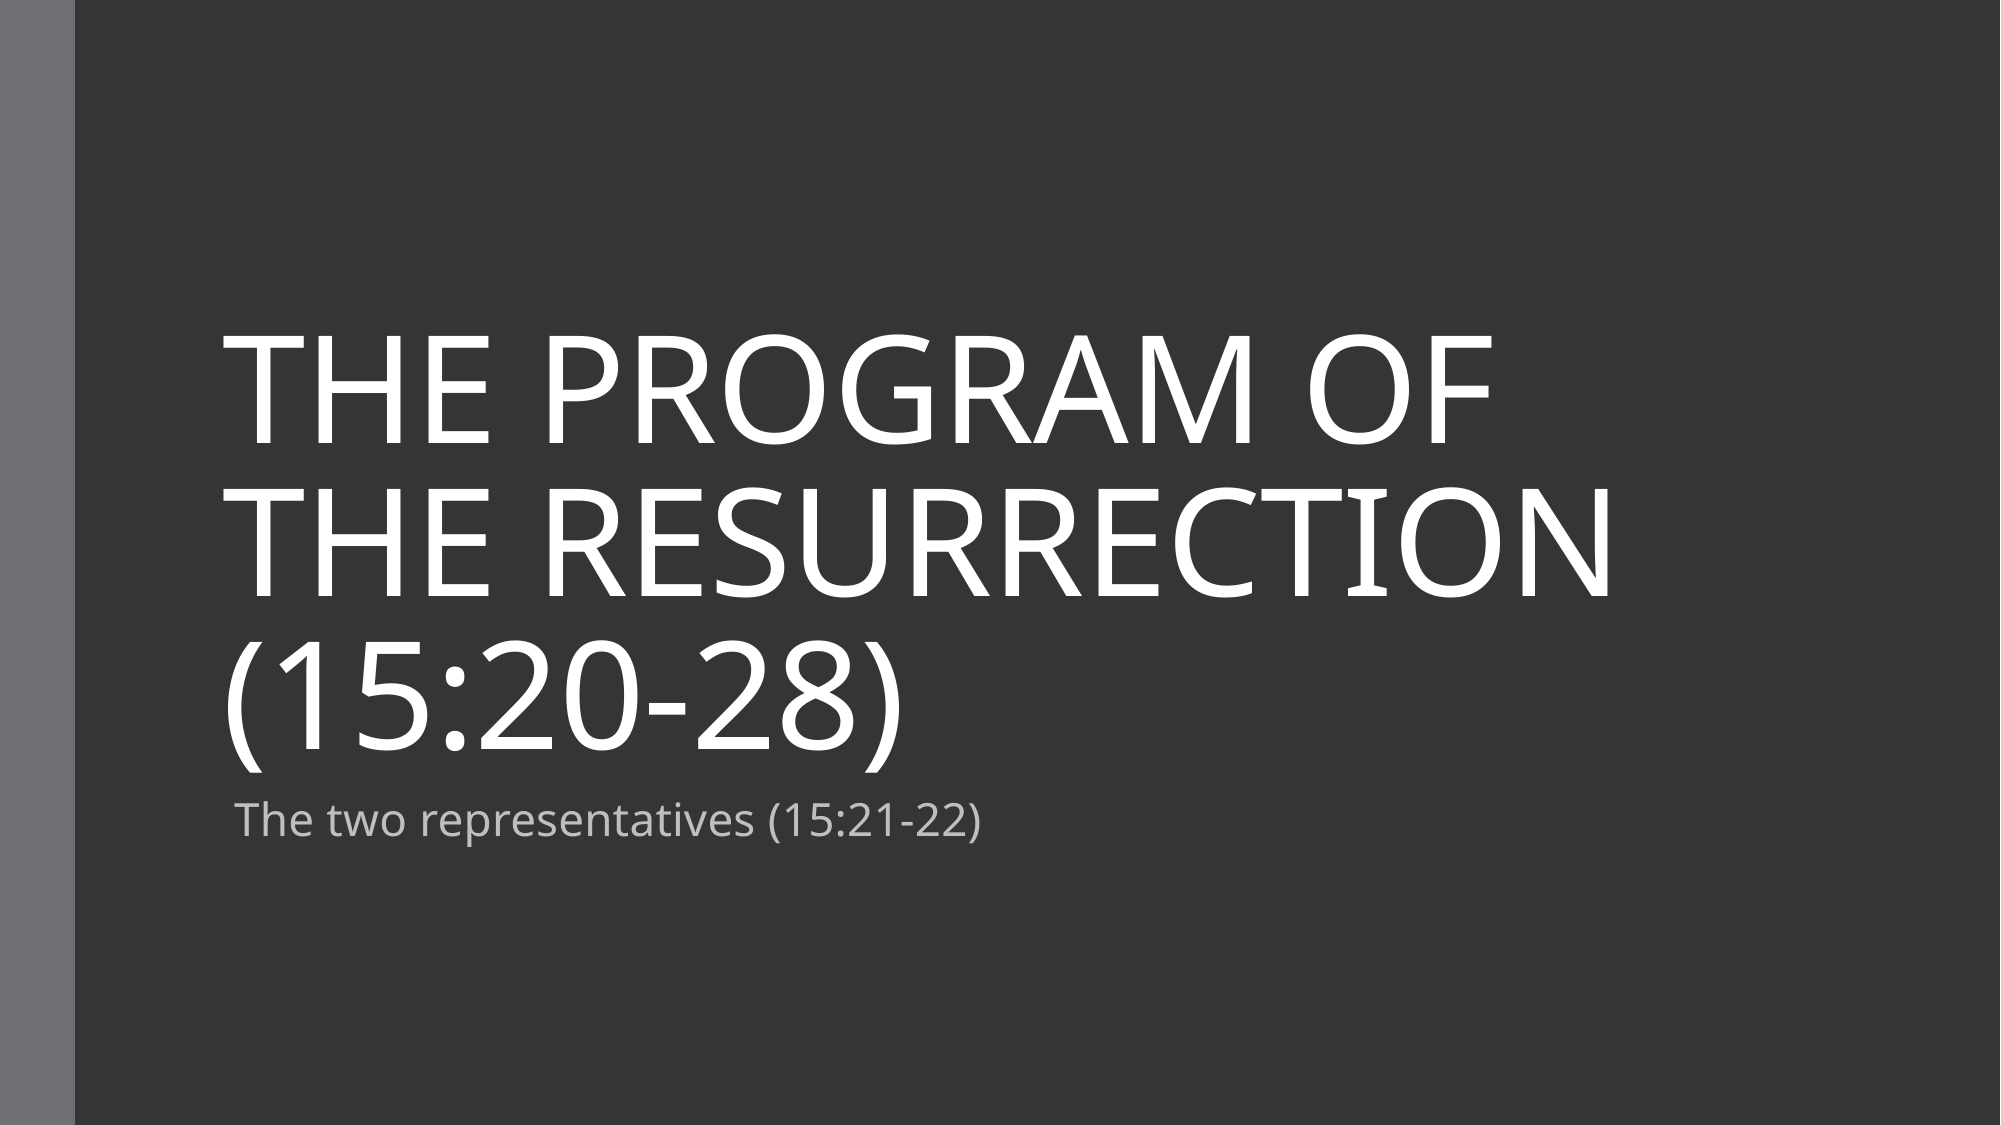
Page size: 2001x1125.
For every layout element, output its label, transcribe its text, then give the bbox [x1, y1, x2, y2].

title THE PROGRAM OF THE RESURRECTION (15:20-28) [206, 124, 1752, 787]
subtitle The two representatives (15:21-22) [206, 787, 1752, 1066]
